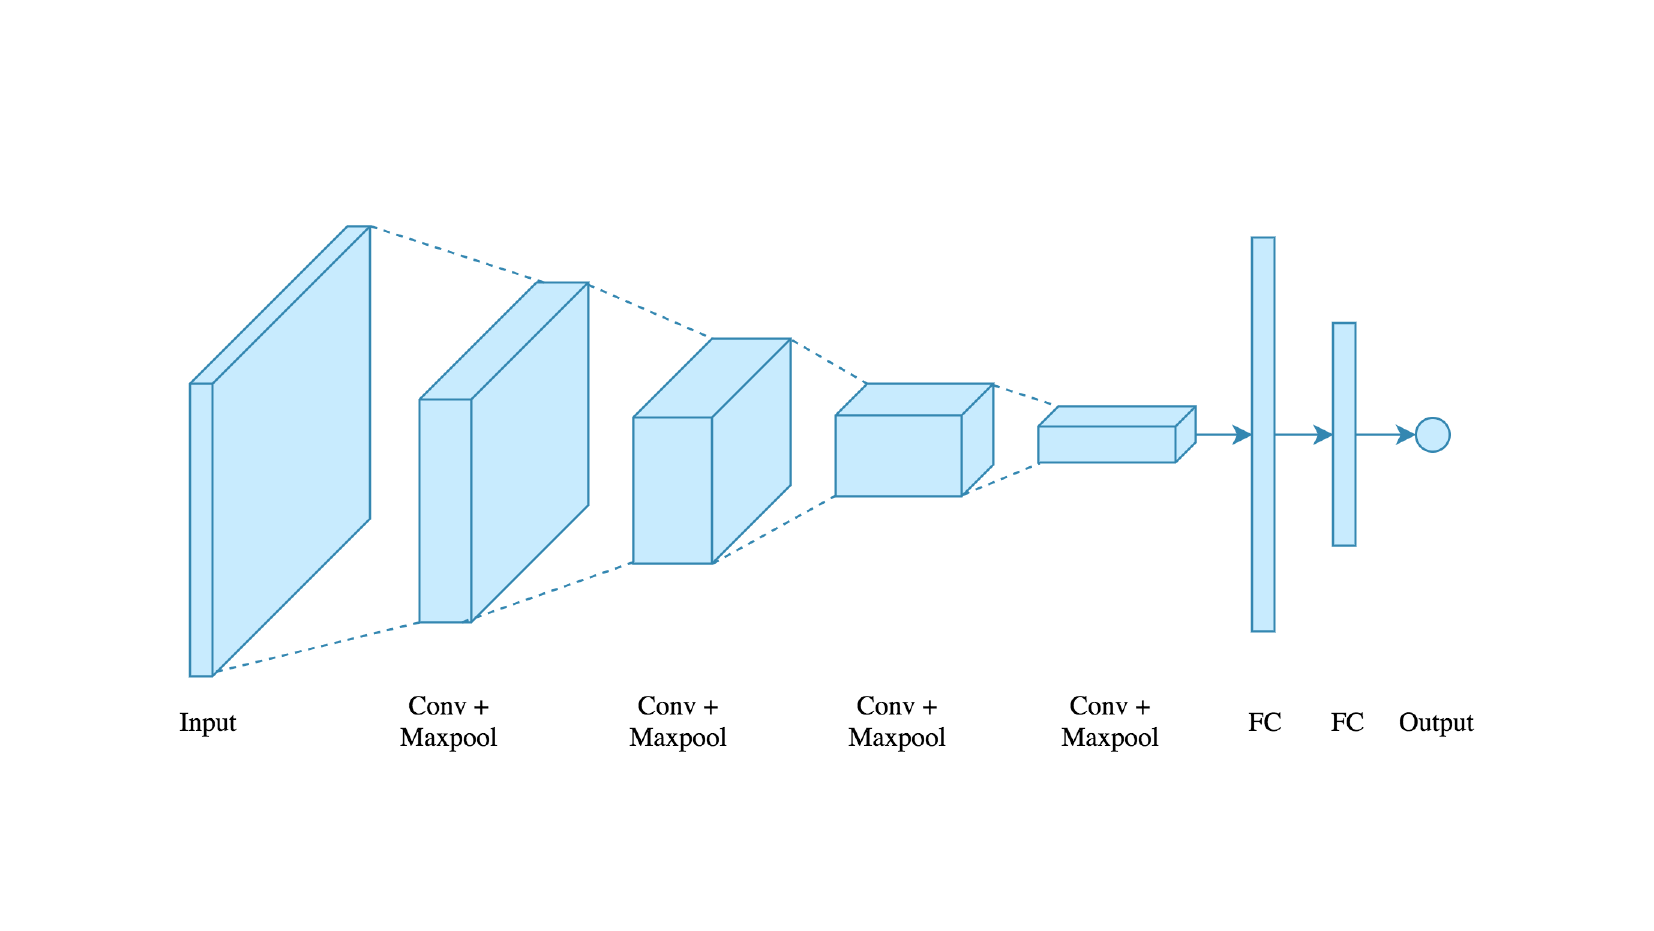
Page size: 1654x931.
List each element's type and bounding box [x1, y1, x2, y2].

picture [174, 217, 1479, 758]
